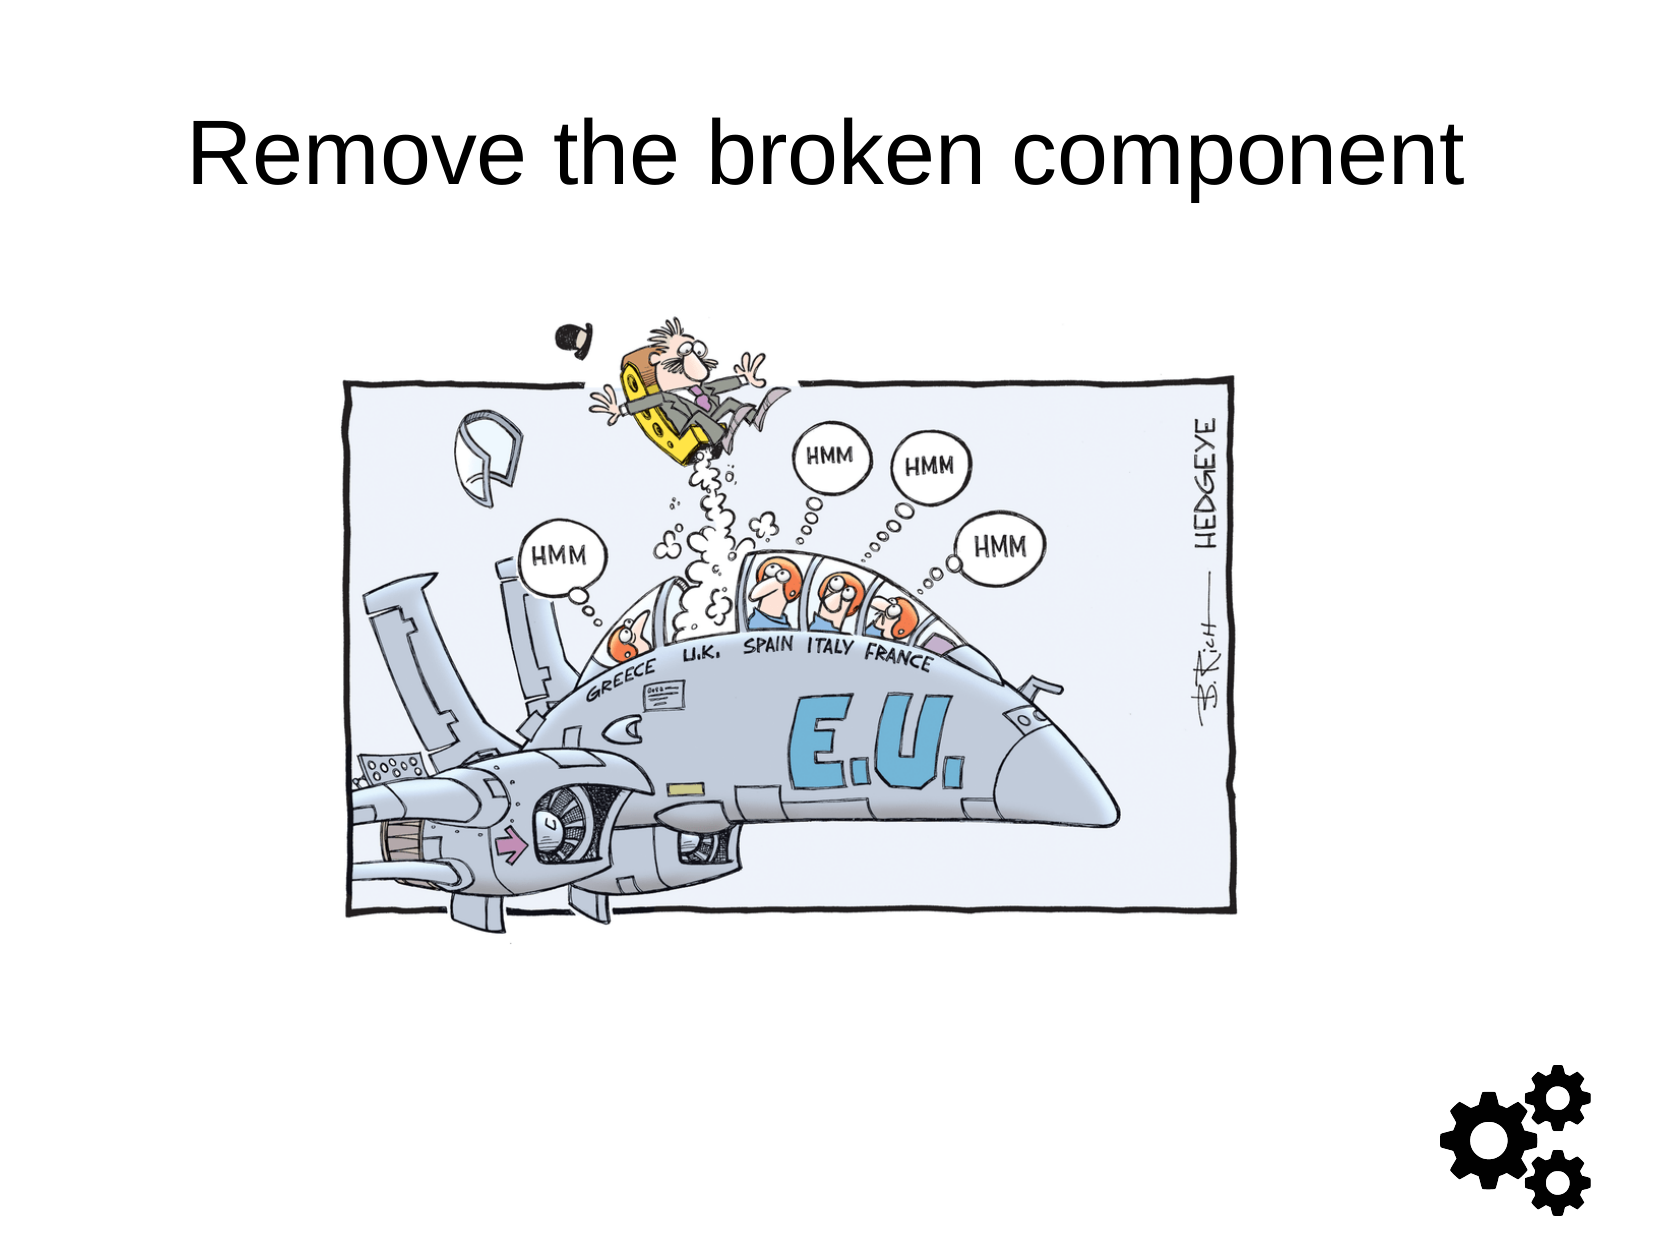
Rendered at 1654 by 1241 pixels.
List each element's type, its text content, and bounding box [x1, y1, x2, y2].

picture [330, 305, 1245, 946]
picture [1440, 1065, 1591, 1216]
title Remove the broken component [82, 49, 1571, 257]
